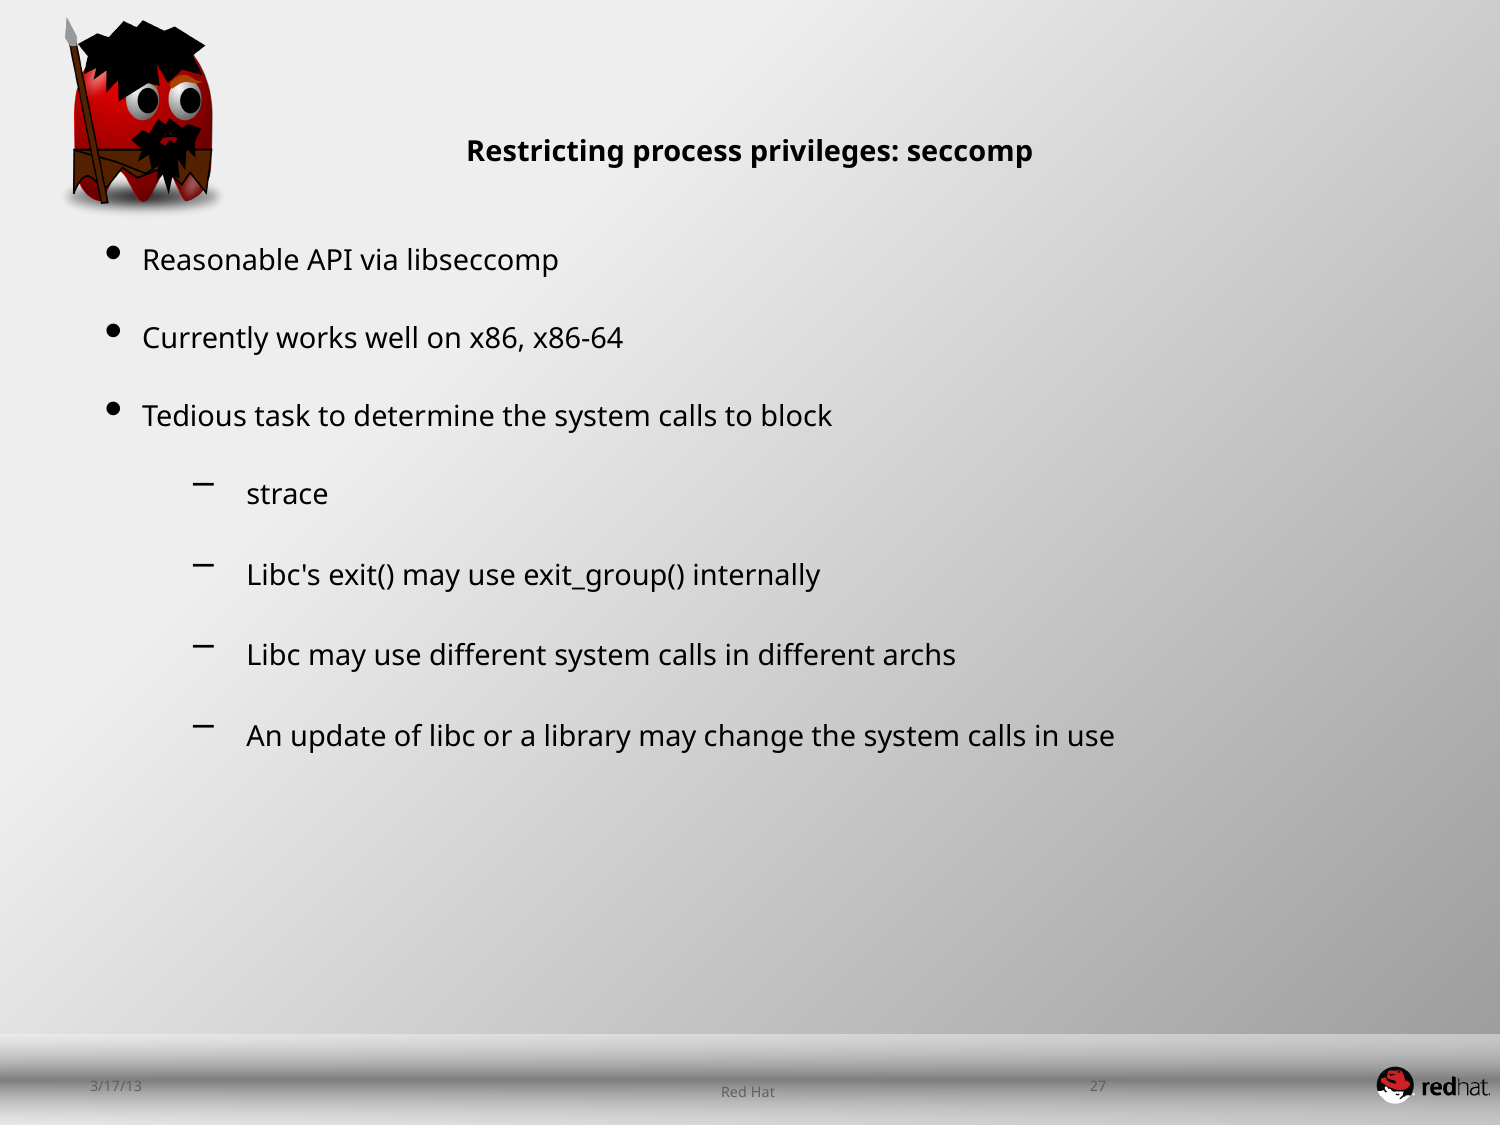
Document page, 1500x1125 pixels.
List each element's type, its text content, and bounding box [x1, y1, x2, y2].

slide_number 3/17/13 [75, 1051, 425, 1112]
footer Red Hat [300, 1065, 1200, 1110]
picture [1364, 1057, 1500, 1110]
slide_number <number> [1074, 1051, 1337, 1112]
list Reasonable API via libseccomp Currently works well on x86, x86-64 Tedious task to determine the system calls to block strace Libc's exit() may use exit_group() internally Libc may use different system calls in different archs An update of libc or a library may change the system calls in use [74, 209, 1425, 1012]
title Restricting process privileges: seccomp [226, 22, 1426, 188]
picture [60, 14, 226, 219]
